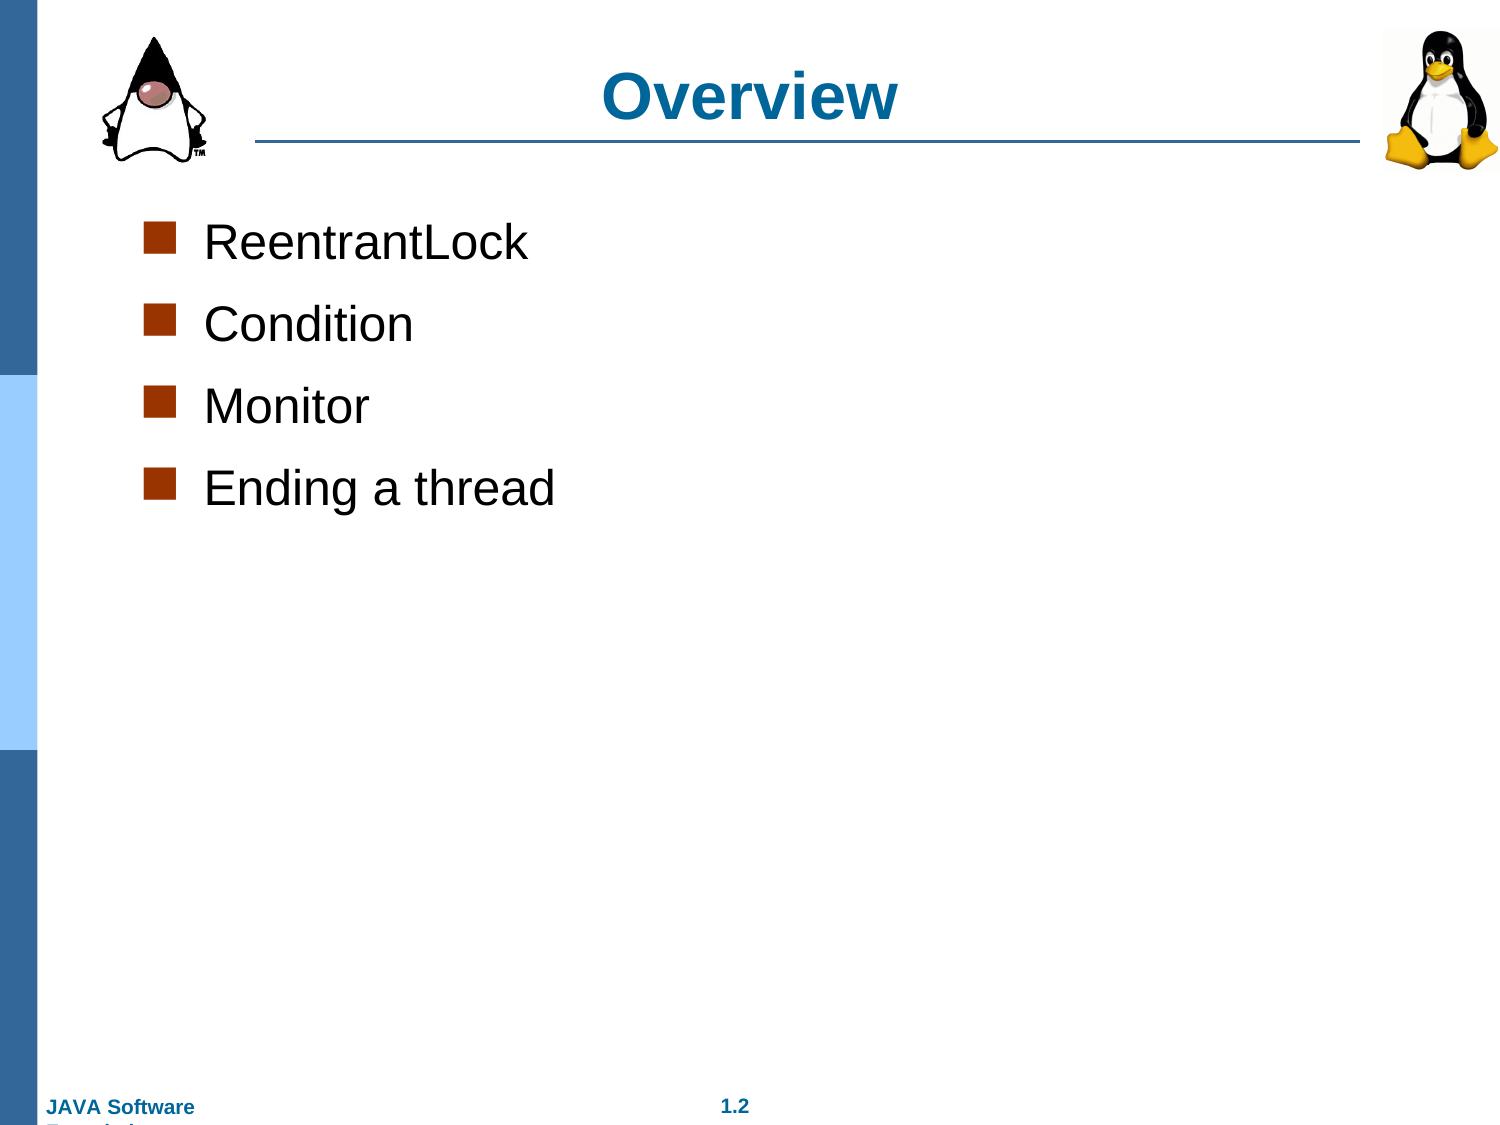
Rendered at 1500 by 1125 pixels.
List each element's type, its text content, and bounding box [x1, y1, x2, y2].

picture [54, 0, 255, 200]
title Overview [75, 45, 1426, 141]
picture [1383, 28, 1500, 173]
list ReentrantLock Condition Monitor Ending a thread [132, 202, 1483, 1041]
